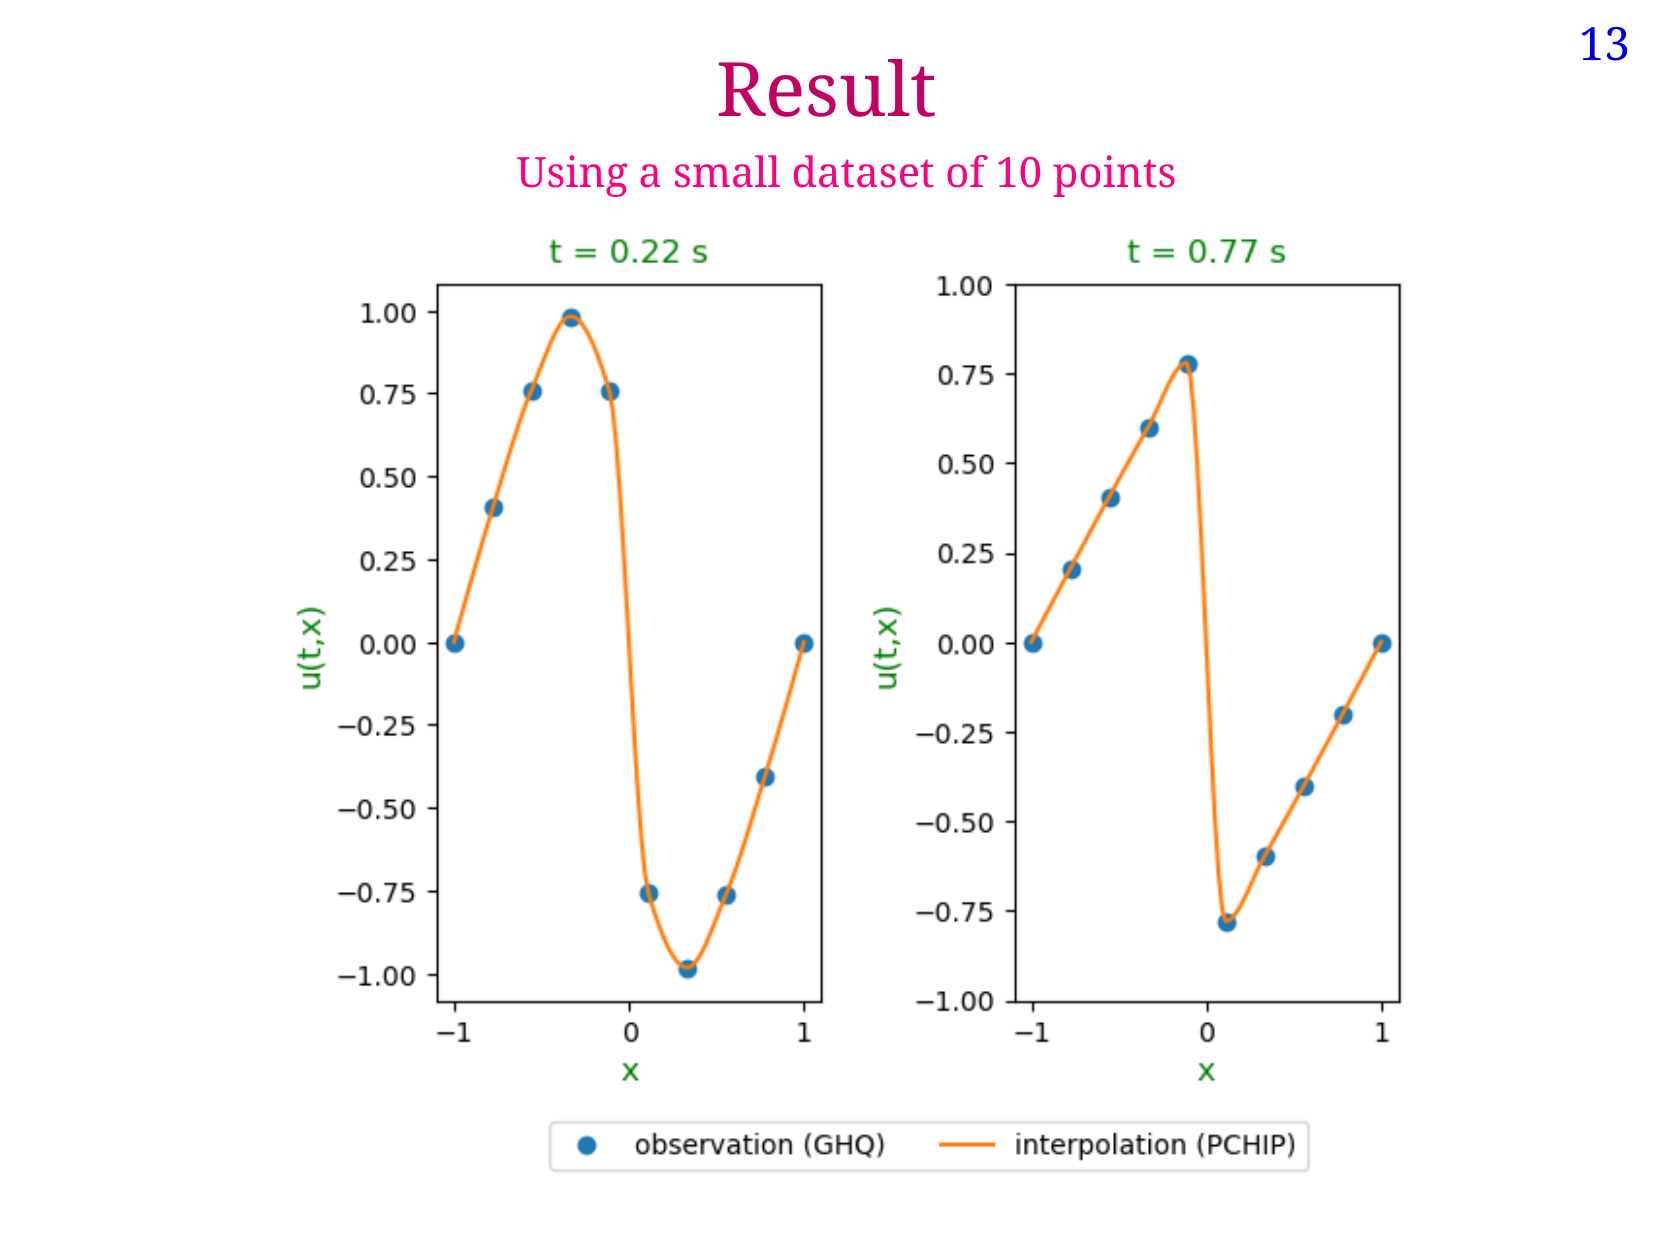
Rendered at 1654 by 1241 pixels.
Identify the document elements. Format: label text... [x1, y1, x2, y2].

picture [280, 236, 1407, 1178]
title Result [59, 29, 1595, 148]
text_box Using a small dataset of 10 points [501, 134, 1241, 207]
